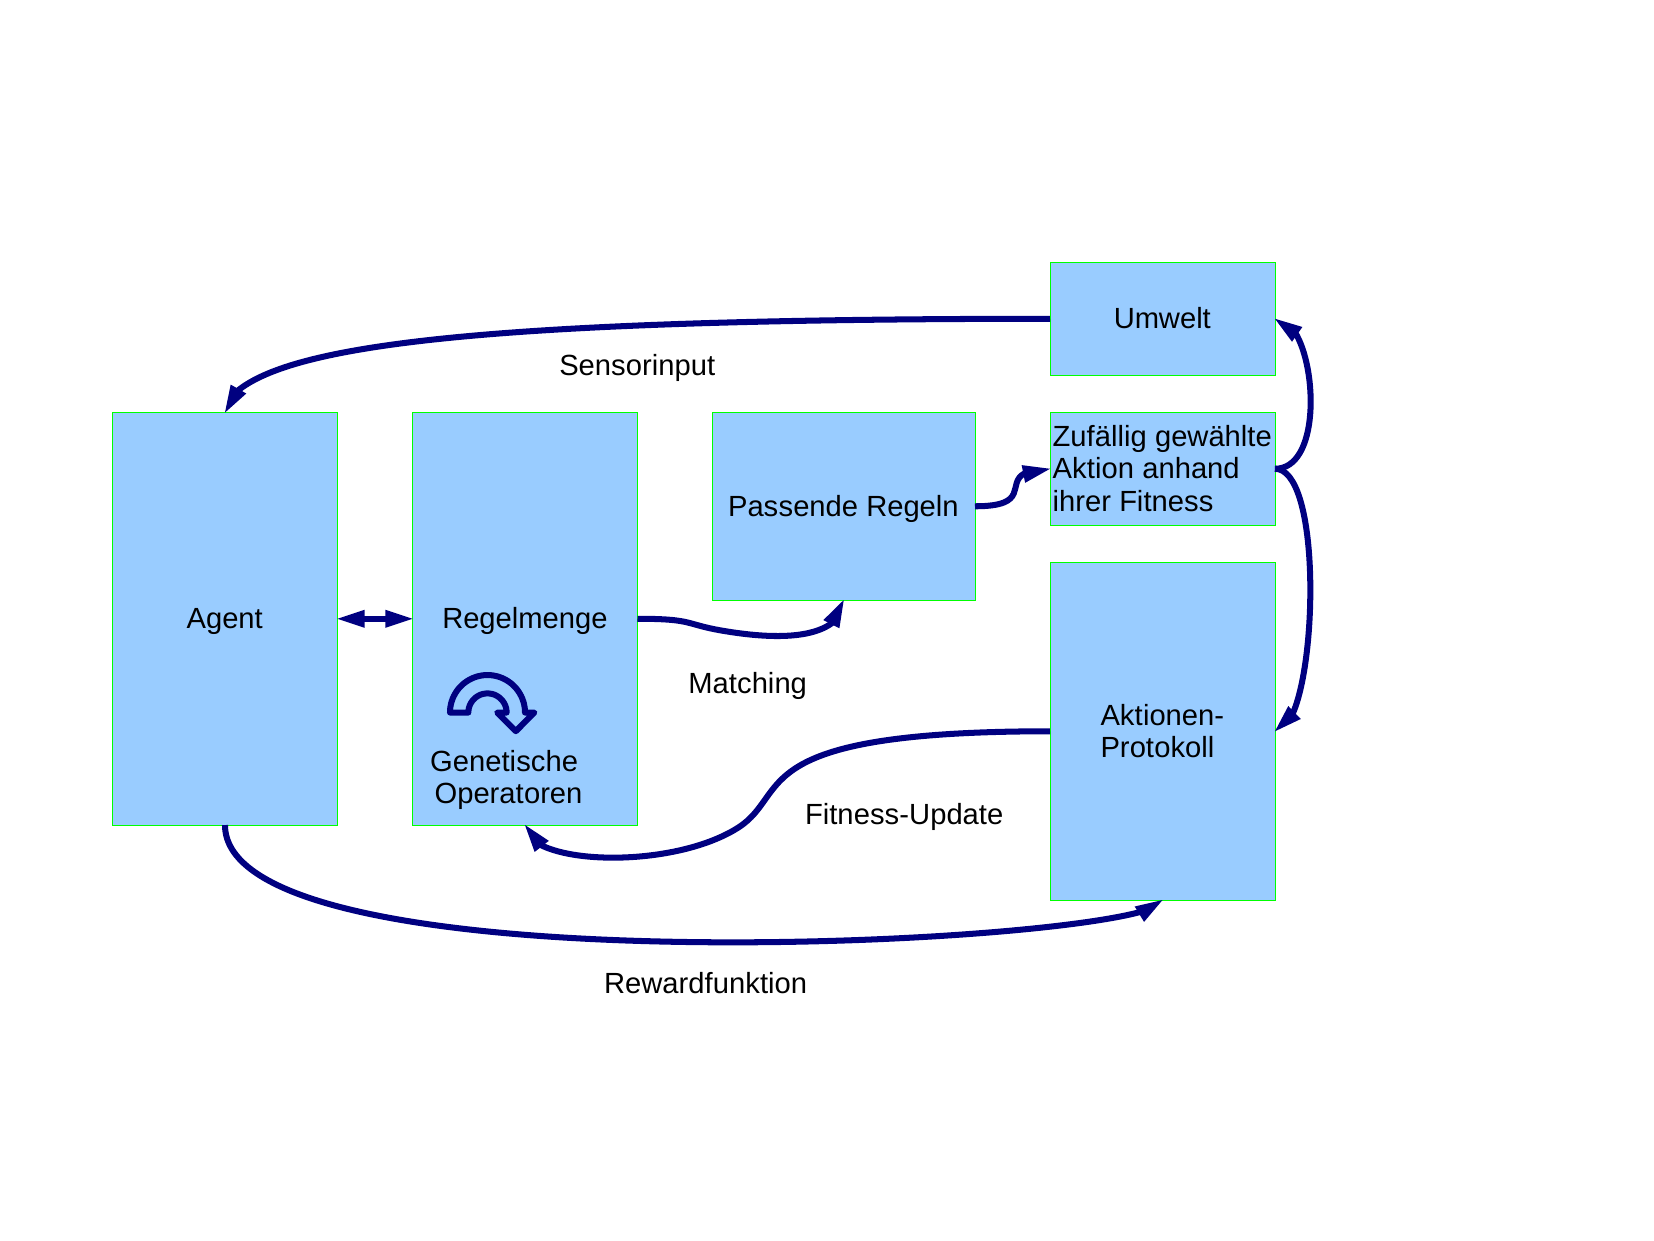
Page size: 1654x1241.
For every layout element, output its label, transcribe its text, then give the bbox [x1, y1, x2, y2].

text_box Matching [670, 656, 826, 711]
text_box Rewardfunktion [586, 956, 826, 1011]
text_box Umwelt [1050, 262, 1276, 376]
text_box Agent [112, 412, 338, 826]
text_box Passende Regeln [712, 412, 976, 601]
text_box [450, 675, 535, 732]
text_box Aktionen- Protokoll [1050, 562, 1276, 901]
text_box Zufällig gewählte Aktion anhand ihrer Fitness [1050, 412, 1276, 526]
text_box Fitness-Update [787, 787, 1022, 842]
text_box Regelmenge [412, 821, 638, 826]
text_box Genetische Operatoren [412, 734, 638, 821]
text_box Regelmenge [412, 412, 638, 734]
